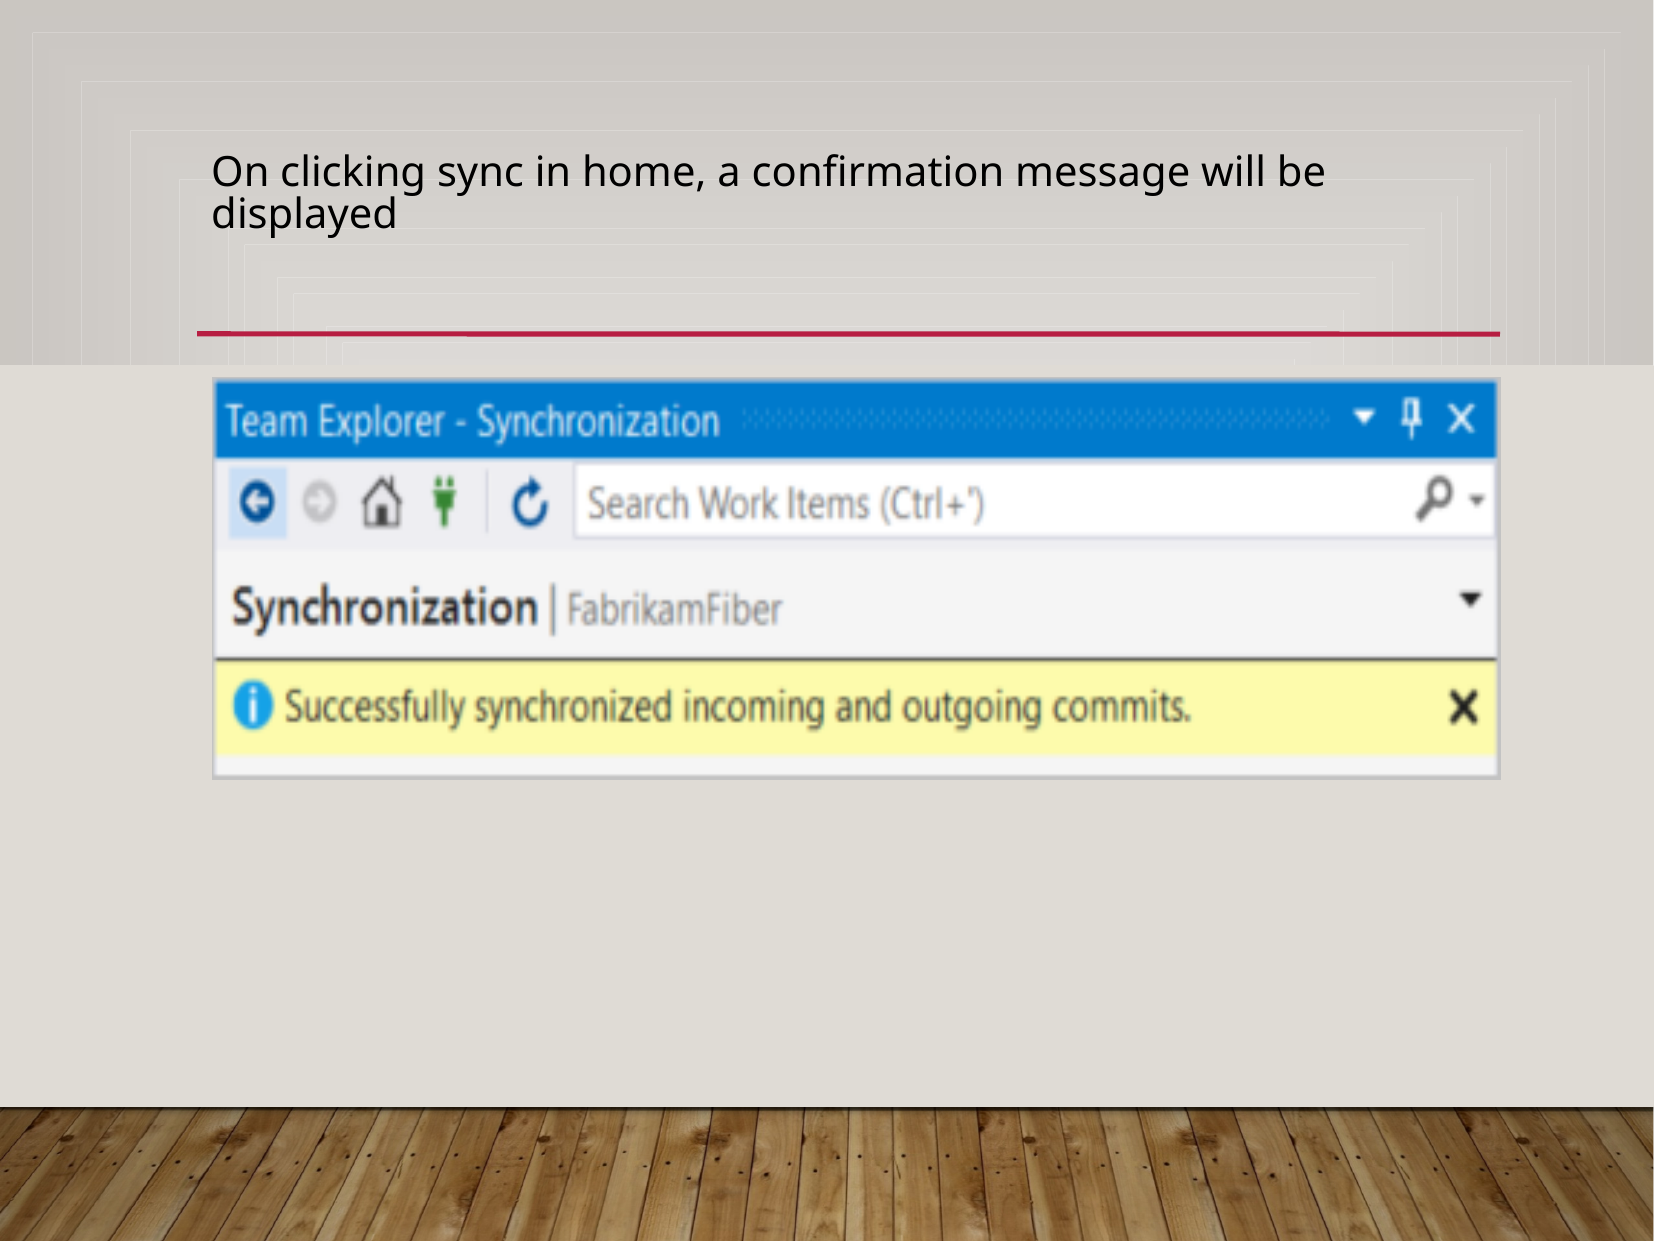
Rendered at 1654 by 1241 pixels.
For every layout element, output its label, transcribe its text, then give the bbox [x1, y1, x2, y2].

picture [0, 1107, 1654, 1241]
picture [212, 377, 1501, 780]
title On clicking sync in home, a confirmation message will be displayed [196, 145, 1499, 335]
